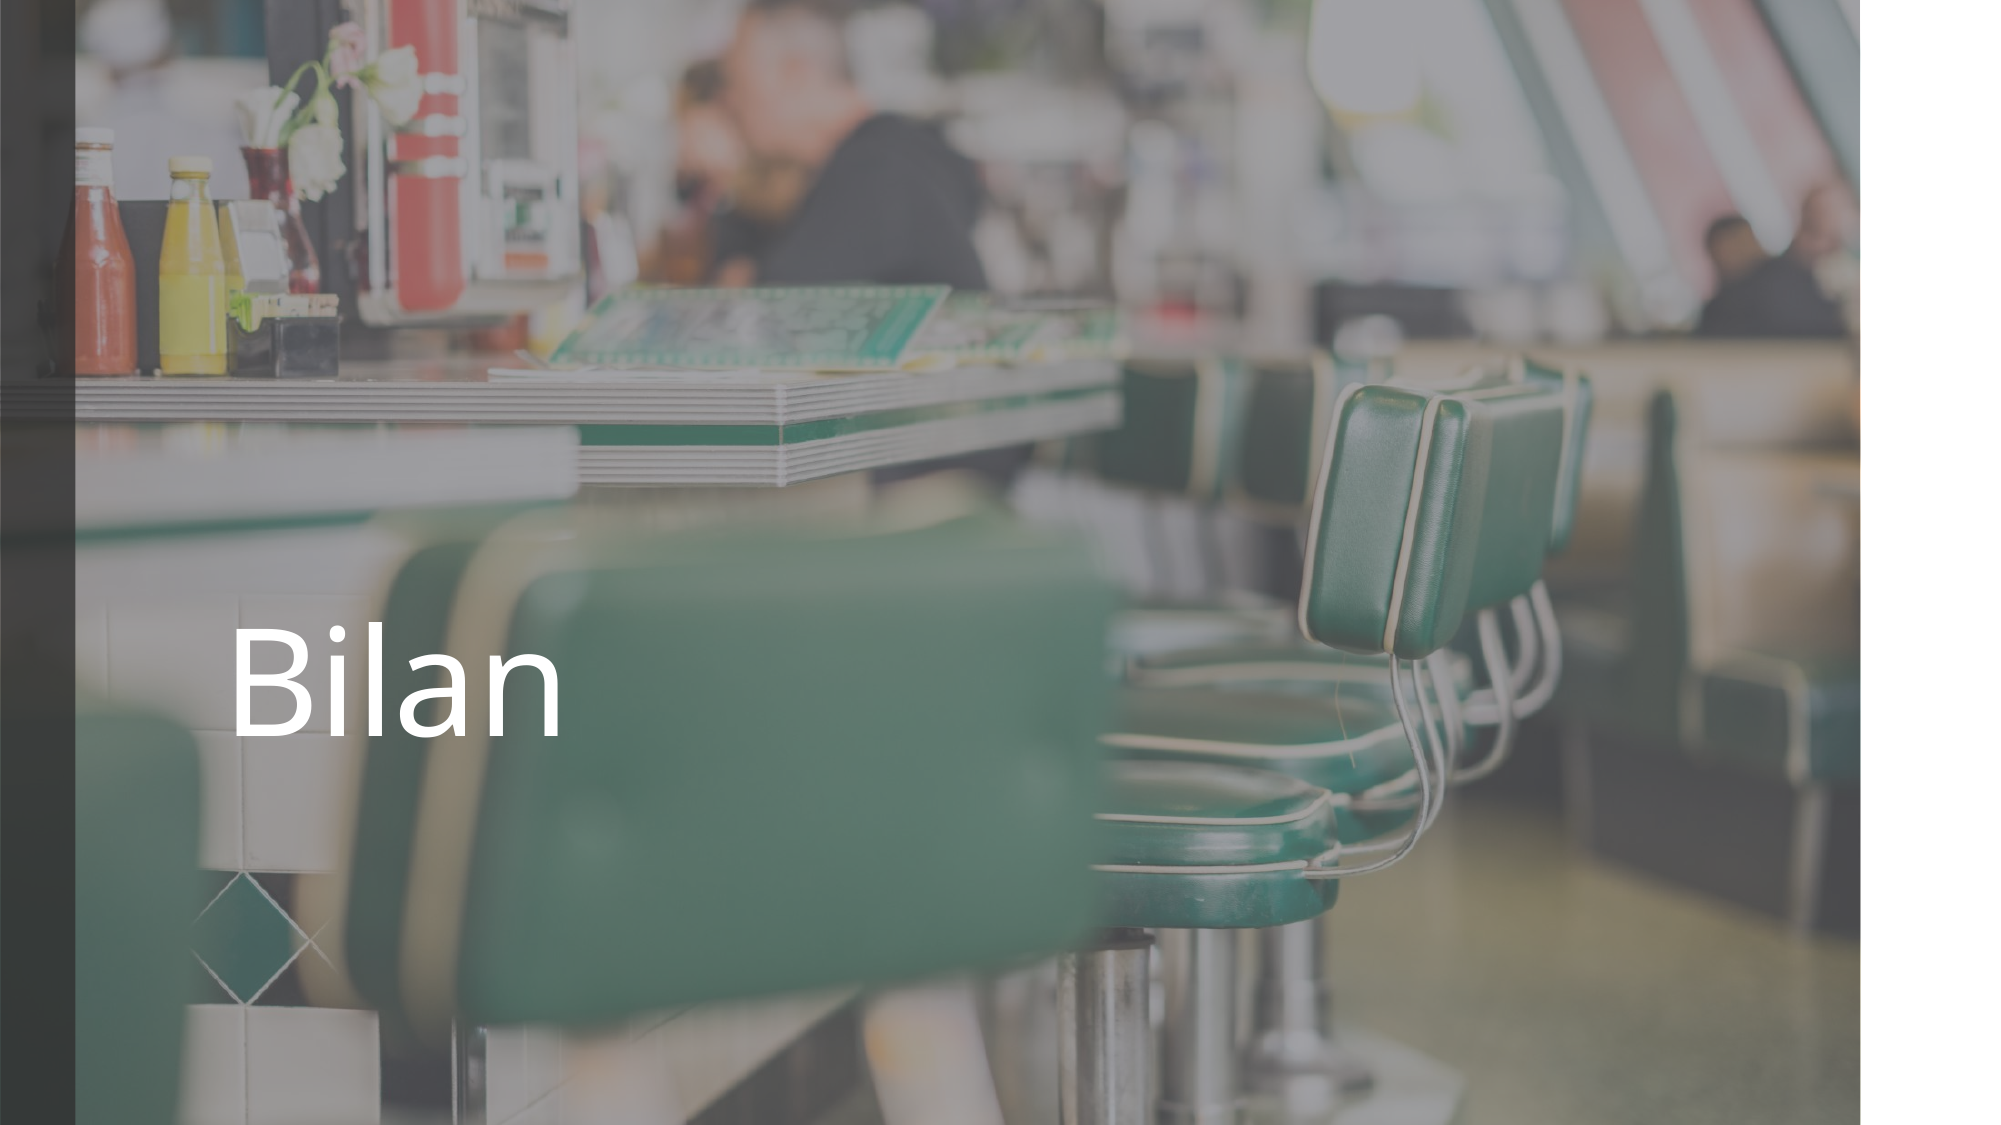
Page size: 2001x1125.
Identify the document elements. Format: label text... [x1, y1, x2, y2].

text_box [0, 0, 75, 1125]
title Bilan [206, 124, 1752, 775]
picture [75, 0, 1861, 1125]
